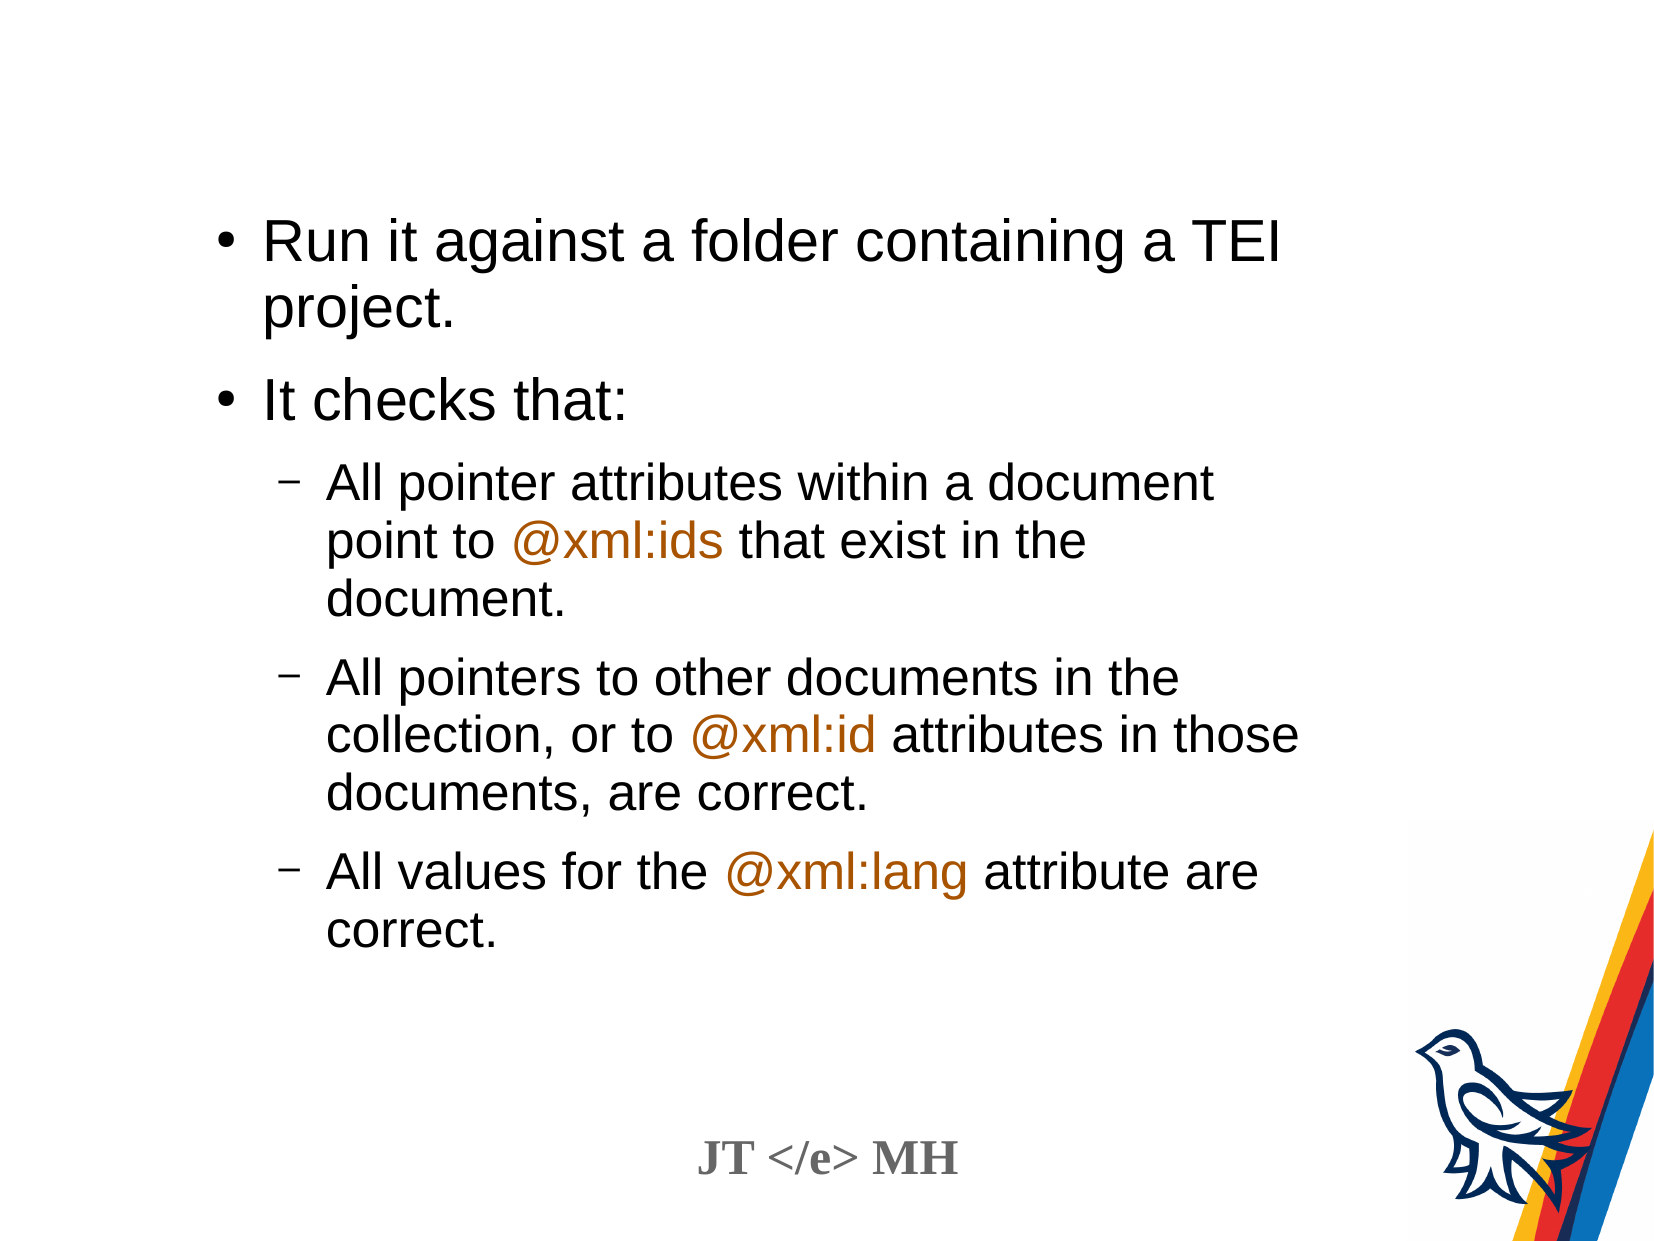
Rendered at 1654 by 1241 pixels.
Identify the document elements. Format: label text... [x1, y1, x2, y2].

text_box JT </e> MH [565, 1129, 1090, 1216]
picture [1407, 820, 1654, 1241]
list Run it against a folder containing a TEI project. It checks that: All pointer attributes within a document point to @xml:ids that exist in the document. All pointers to other documents in the collection, or to @xml:id attributes in those documents, are correct. All values for the @xml:lang attribute are correct. [199, 207, 1332, 959]
